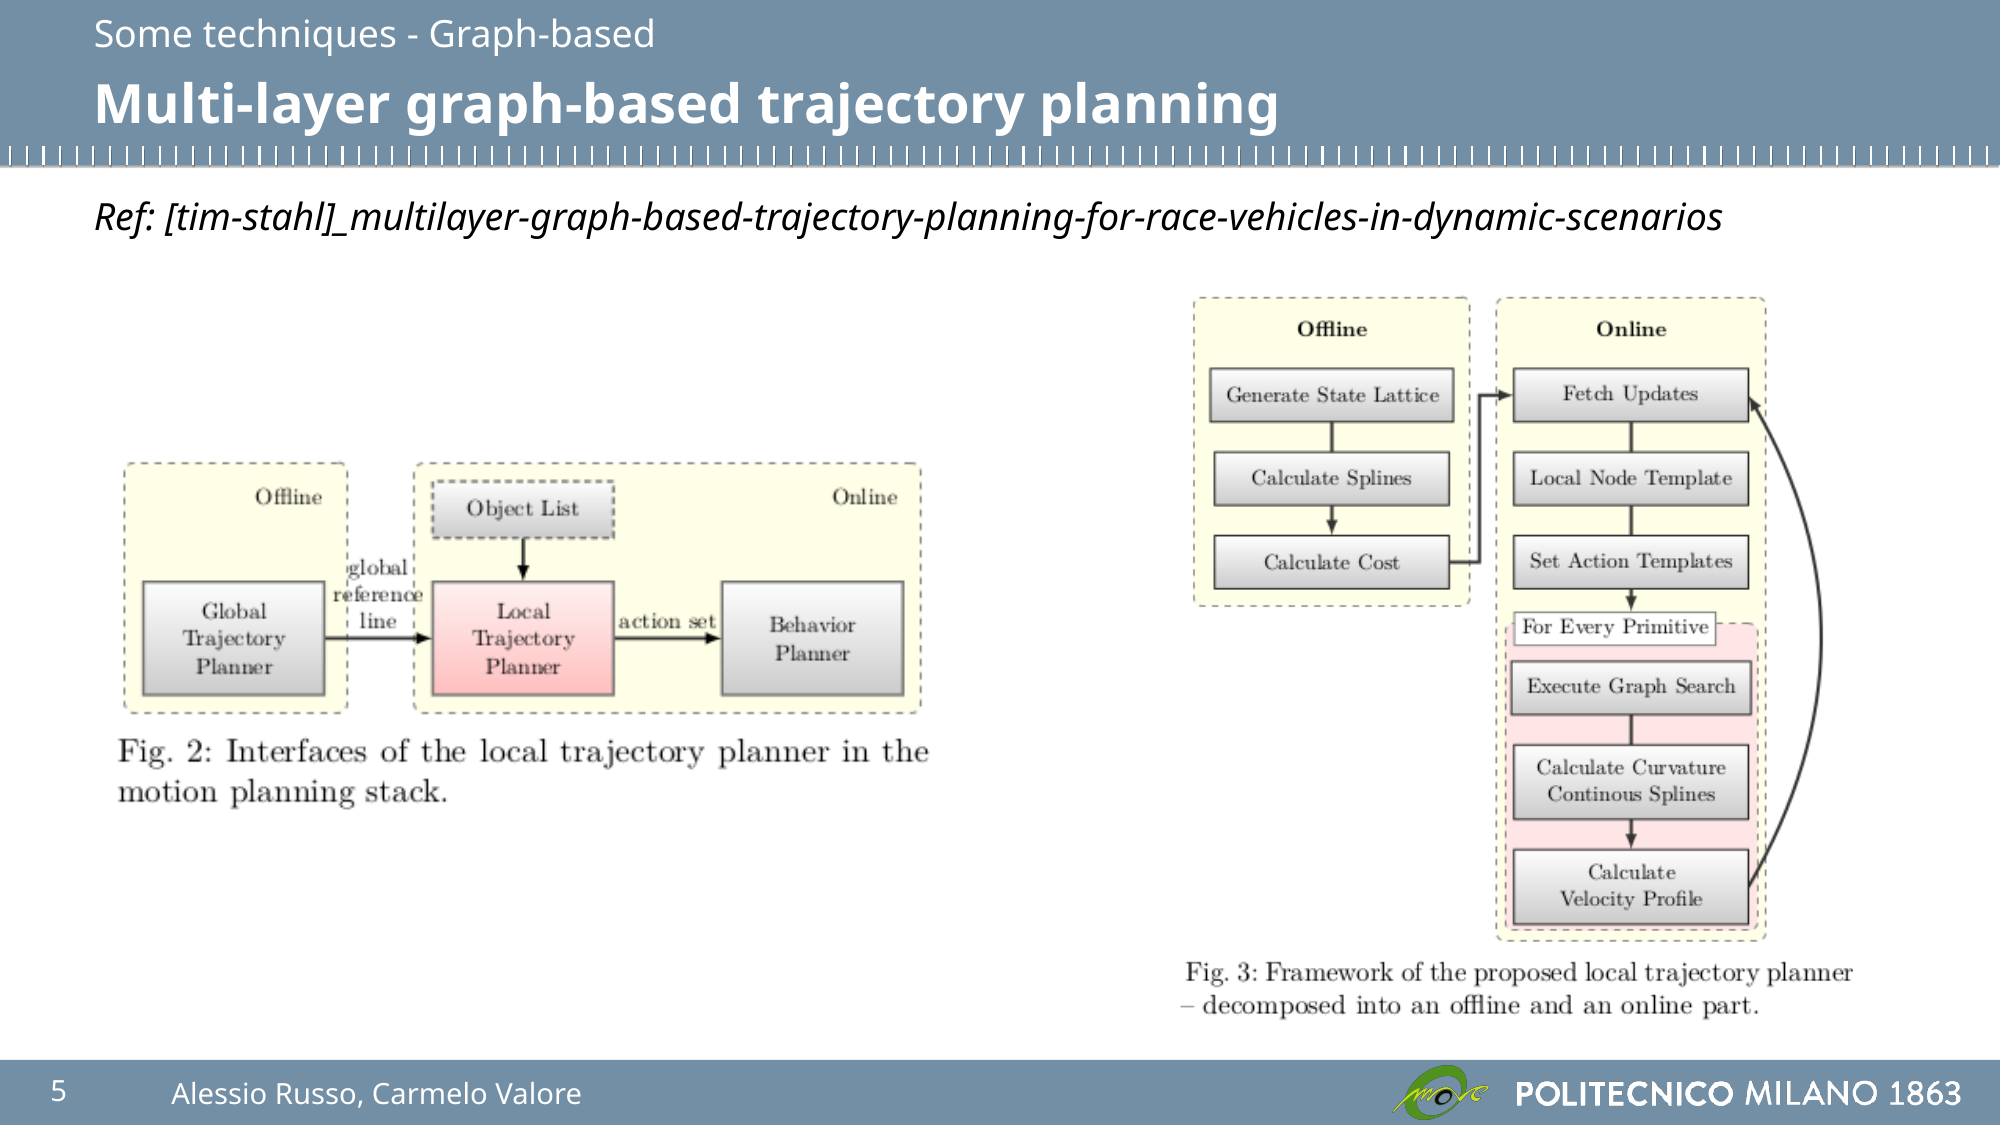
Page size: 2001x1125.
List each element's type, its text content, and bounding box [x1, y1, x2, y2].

title Multi-layer graph-based trajectory planning [78, 63, 1922, 141]
list Ref: [tim-stahl]_multilayer-graph-based-trajectory-planning-for-race-vehicles-in-dynamic-scenarios [78, 185, 1922, 1042]
slide_number <numero> [7, 1062, 110, 1123]
picture [1510, 1068, 1967, 1117]
picture [101, 436, 945, 827]
picture [1392, 1065, 1489, 1120]
list Some techniques - Graph-based [78, 8, 1922, 56]
picture [1123, 266, 1867, 1028]
footer Alessio Russo, Carmelo Valore [156, 1062, 1007, 1123]
